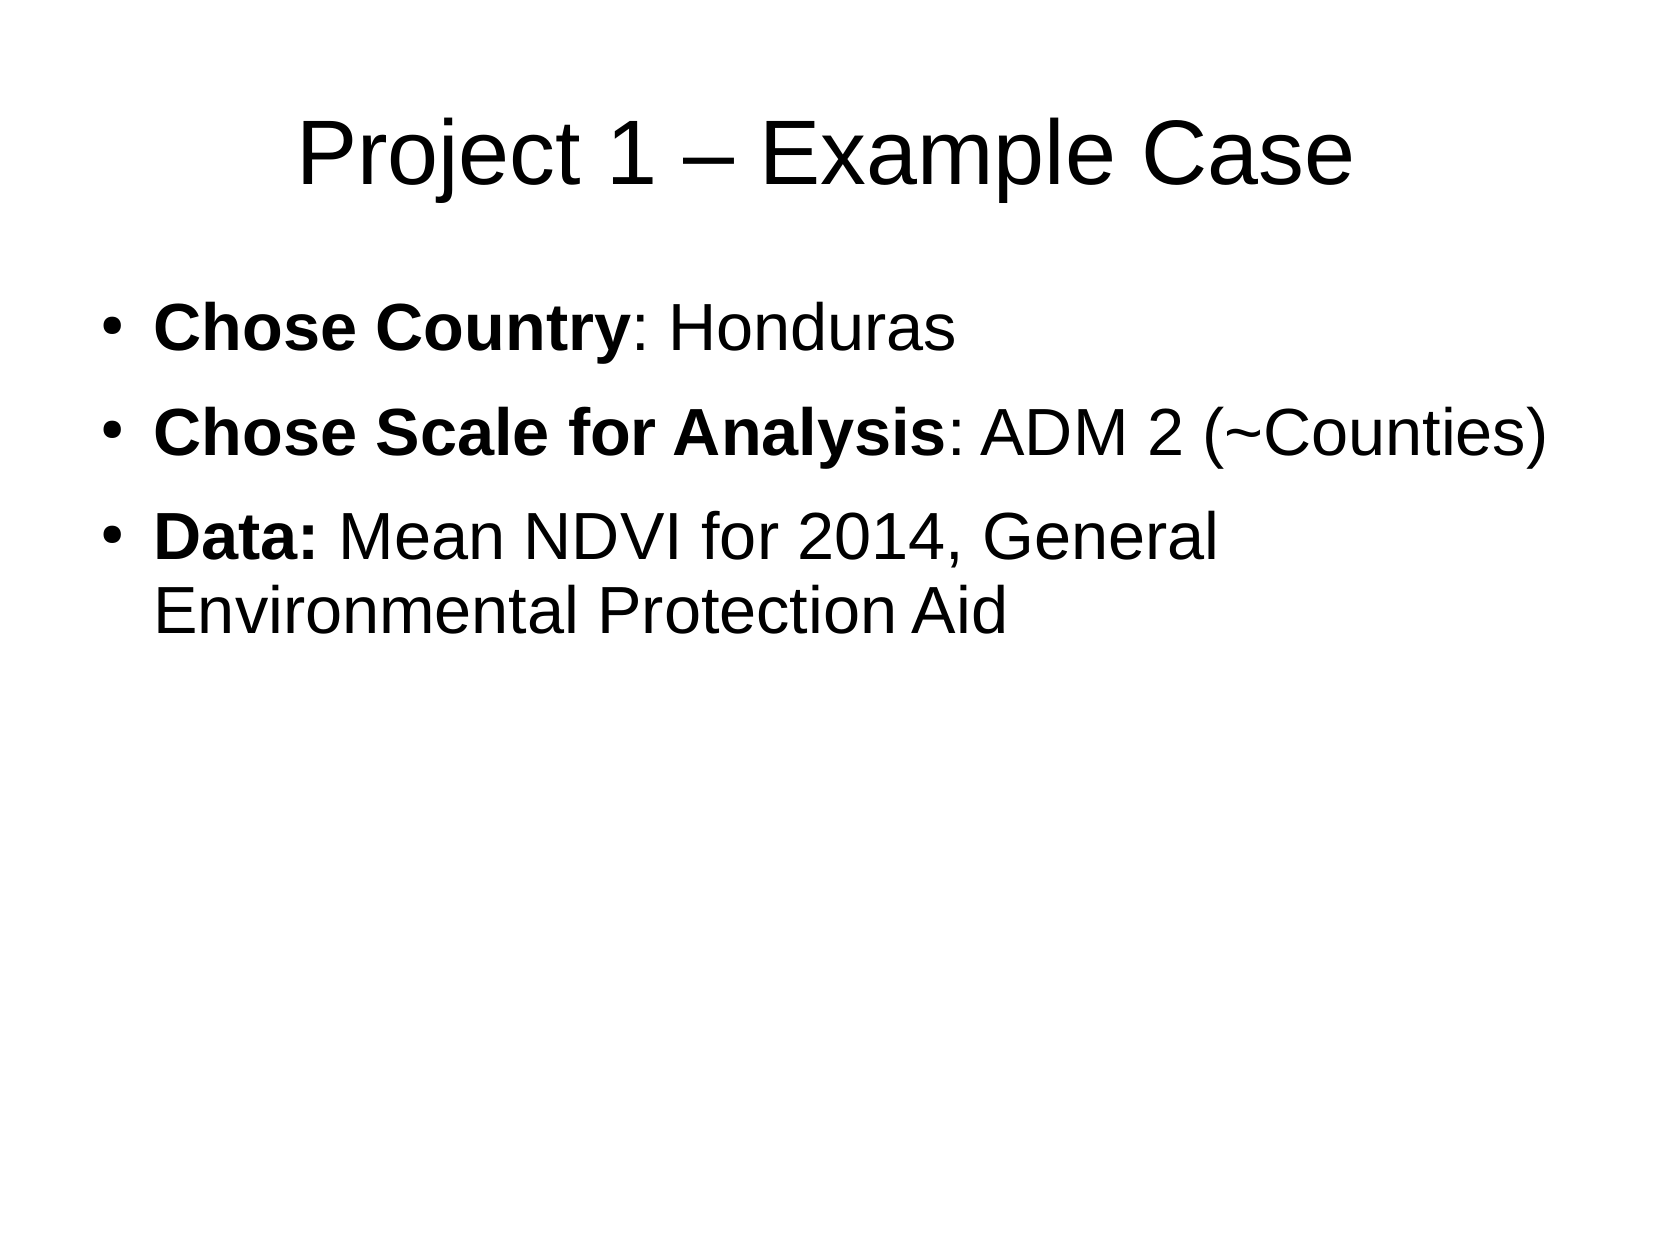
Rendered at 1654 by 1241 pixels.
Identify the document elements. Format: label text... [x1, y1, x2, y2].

list Chose Country: Honduras Chose Scale for Analysis: ADM 2 (~Counties) Data: Mean NDVI for 2014, General Environmental Protection Aid [82, 290, 1571, 1010]
title Project 1 – Example Case [82, 49, 1571, 257]
